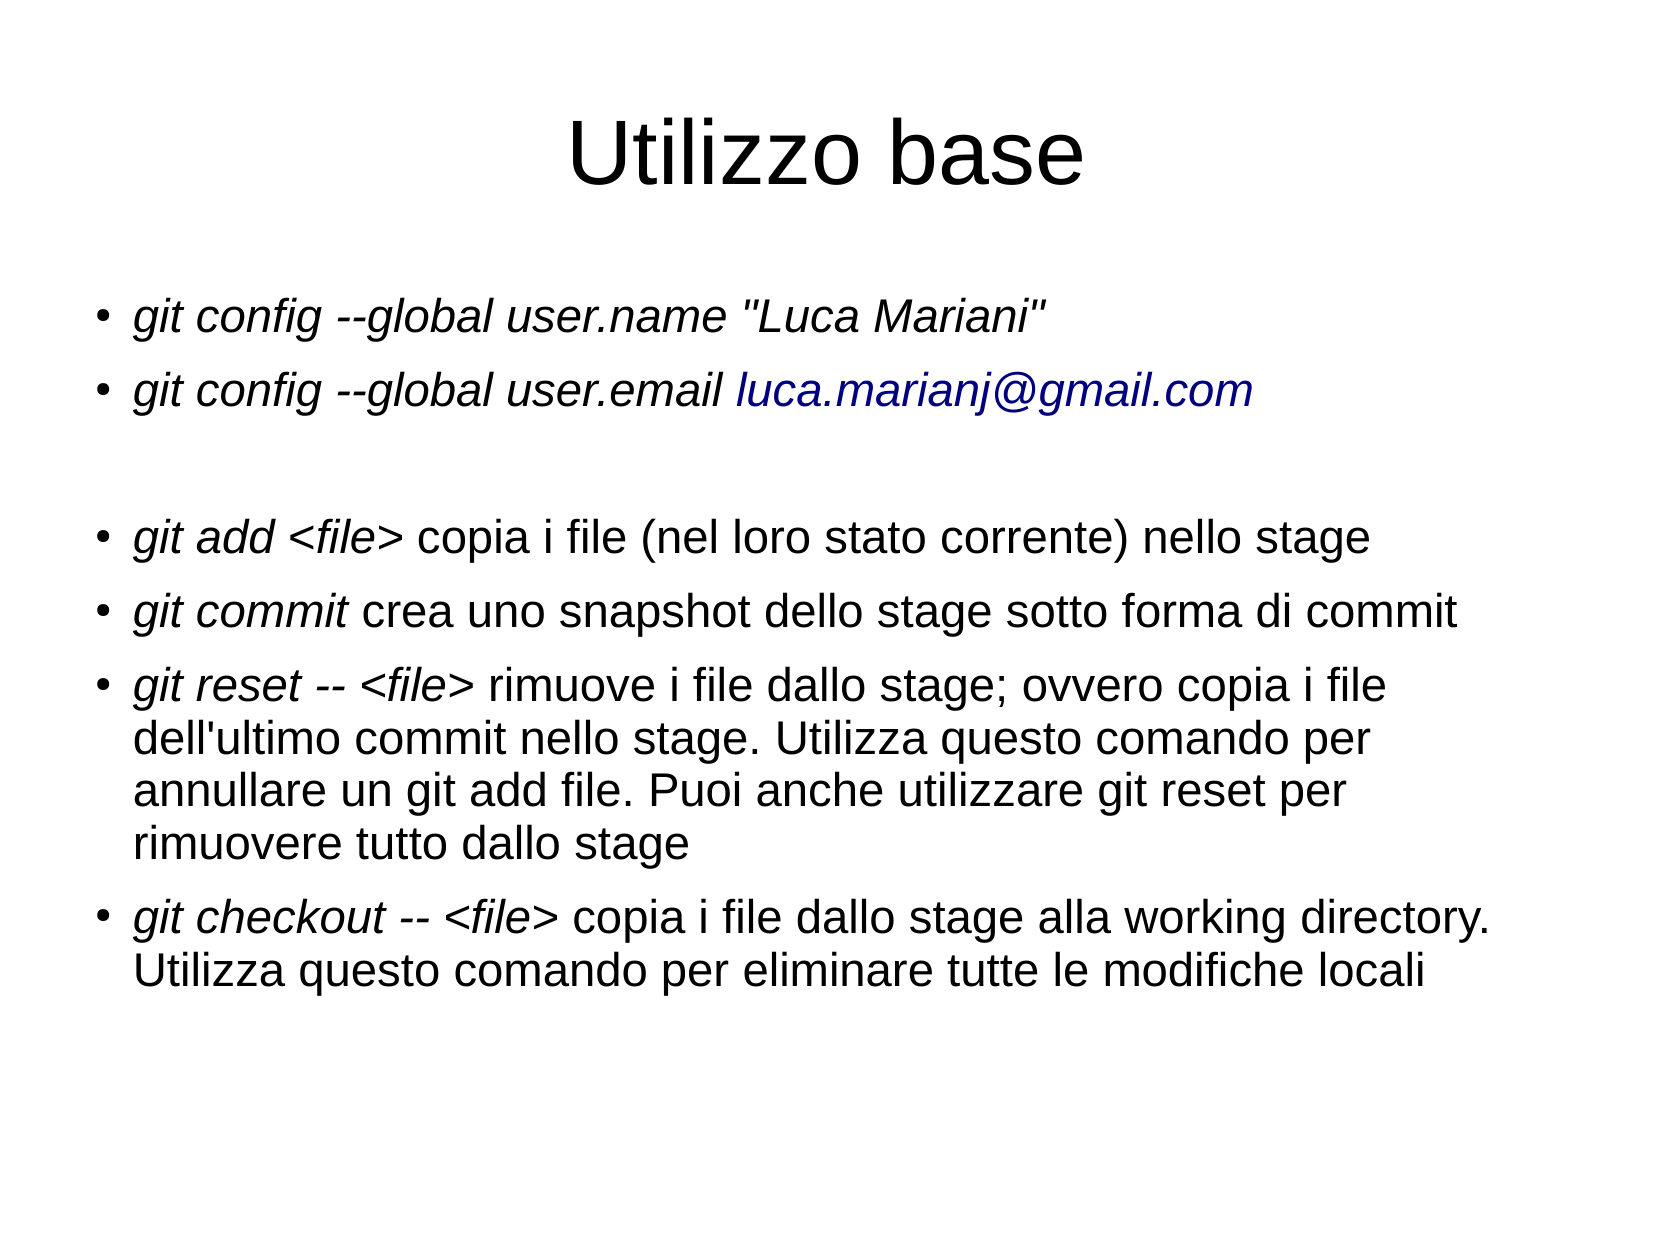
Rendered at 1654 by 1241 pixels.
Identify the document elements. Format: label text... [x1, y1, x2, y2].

title Utilizzo base [82, 49, 1571, 257]
list git config --global user.name "Luca Mariani" git config --global user.email luca.marianj@gmail.com git add <file> copia i file (nel loro stato corrente) nello stage git commit crea uno snapshot dello stage sotto forma di commit git reset -- <file> rimuove i file dallo stage; ovvero copia i file dell'ultimo commit nello stage. Utilizza questo comando per annullare un git add file. Puoi anche utilizzare git reset per rimuovere tutto dallo stage git checkout -- <file> copia i file dallo stage alla working directory. Utilizza questo comando per eliminare tutte le modifiche locali [82, 290, 1571, 1010]
